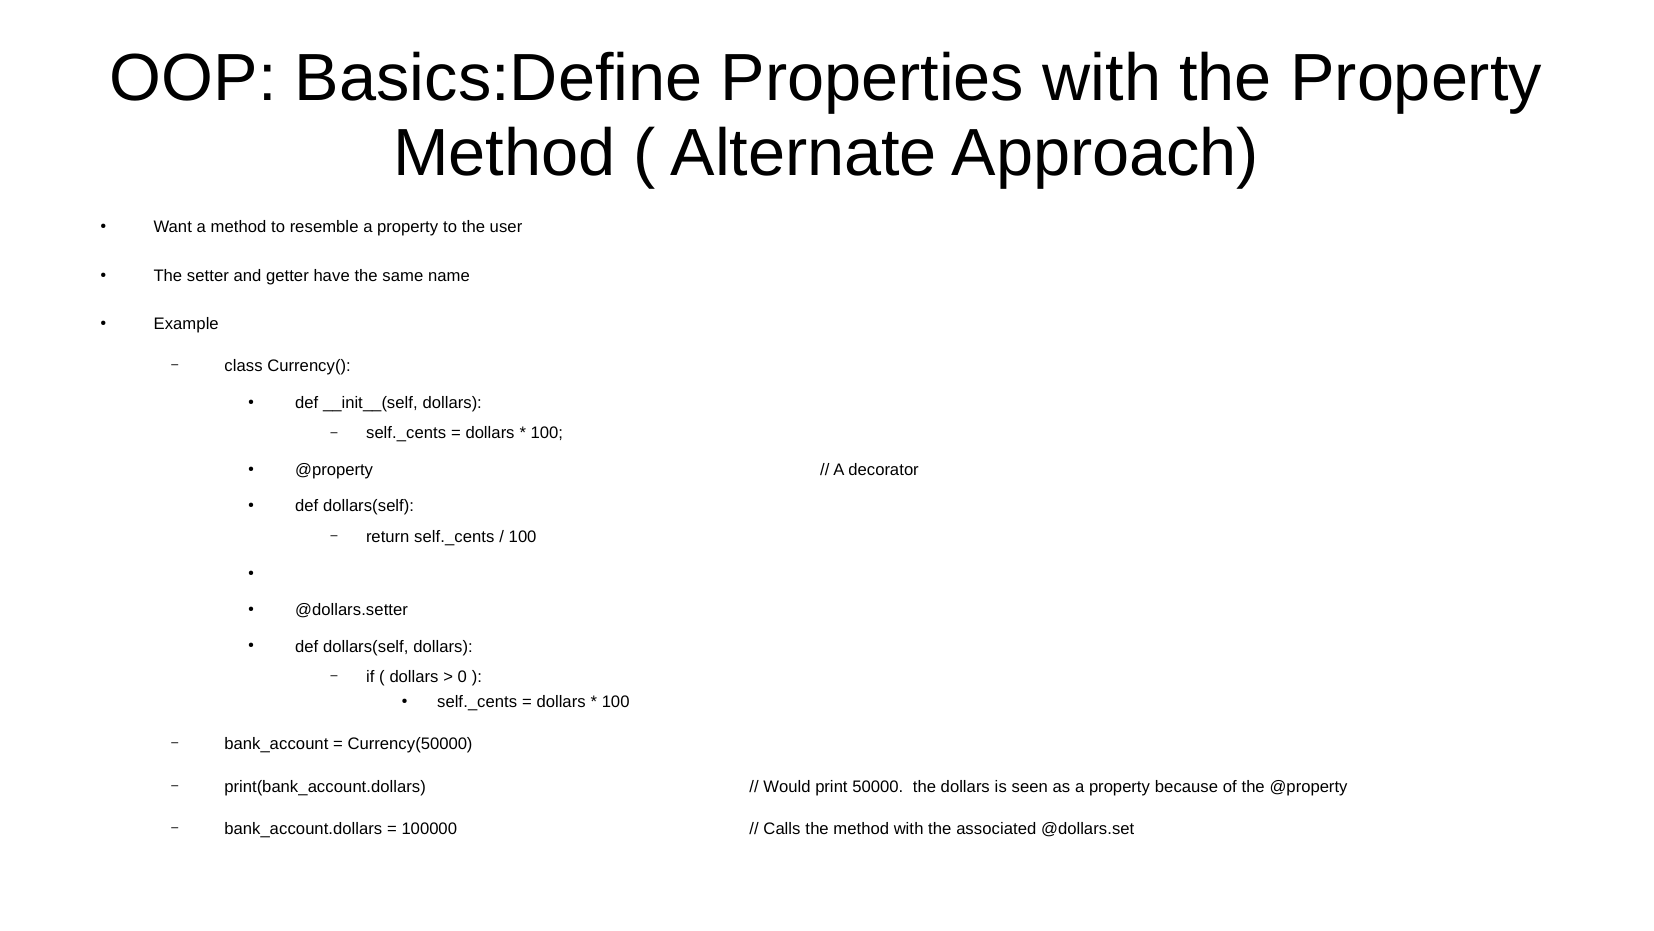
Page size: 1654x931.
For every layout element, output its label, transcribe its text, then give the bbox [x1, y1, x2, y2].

title OOP: Basics:Define Properties with the Property Method ( Alternate Approach) [82, 12, 1571, 217]
list Want a method to resemble a property to the user The setter and getter have the same name Example class Currency(): def __init__(self, dollars): self._cents = dollars * 100; @property // A decorator def dollars(self): return self._cents / 100 @dollars.setter def dollars(self, dollars): if ( dollars > 0 ): self._cents = dollars * 100 bank_account = Currency(50000) print(bank_account.dollars) // Would print 50000. the dollars is seen as a property because of the @property bank_account.dollars = 100000 // Calls the method with the associated @dollars.set [82, 217, 1636, 916]
